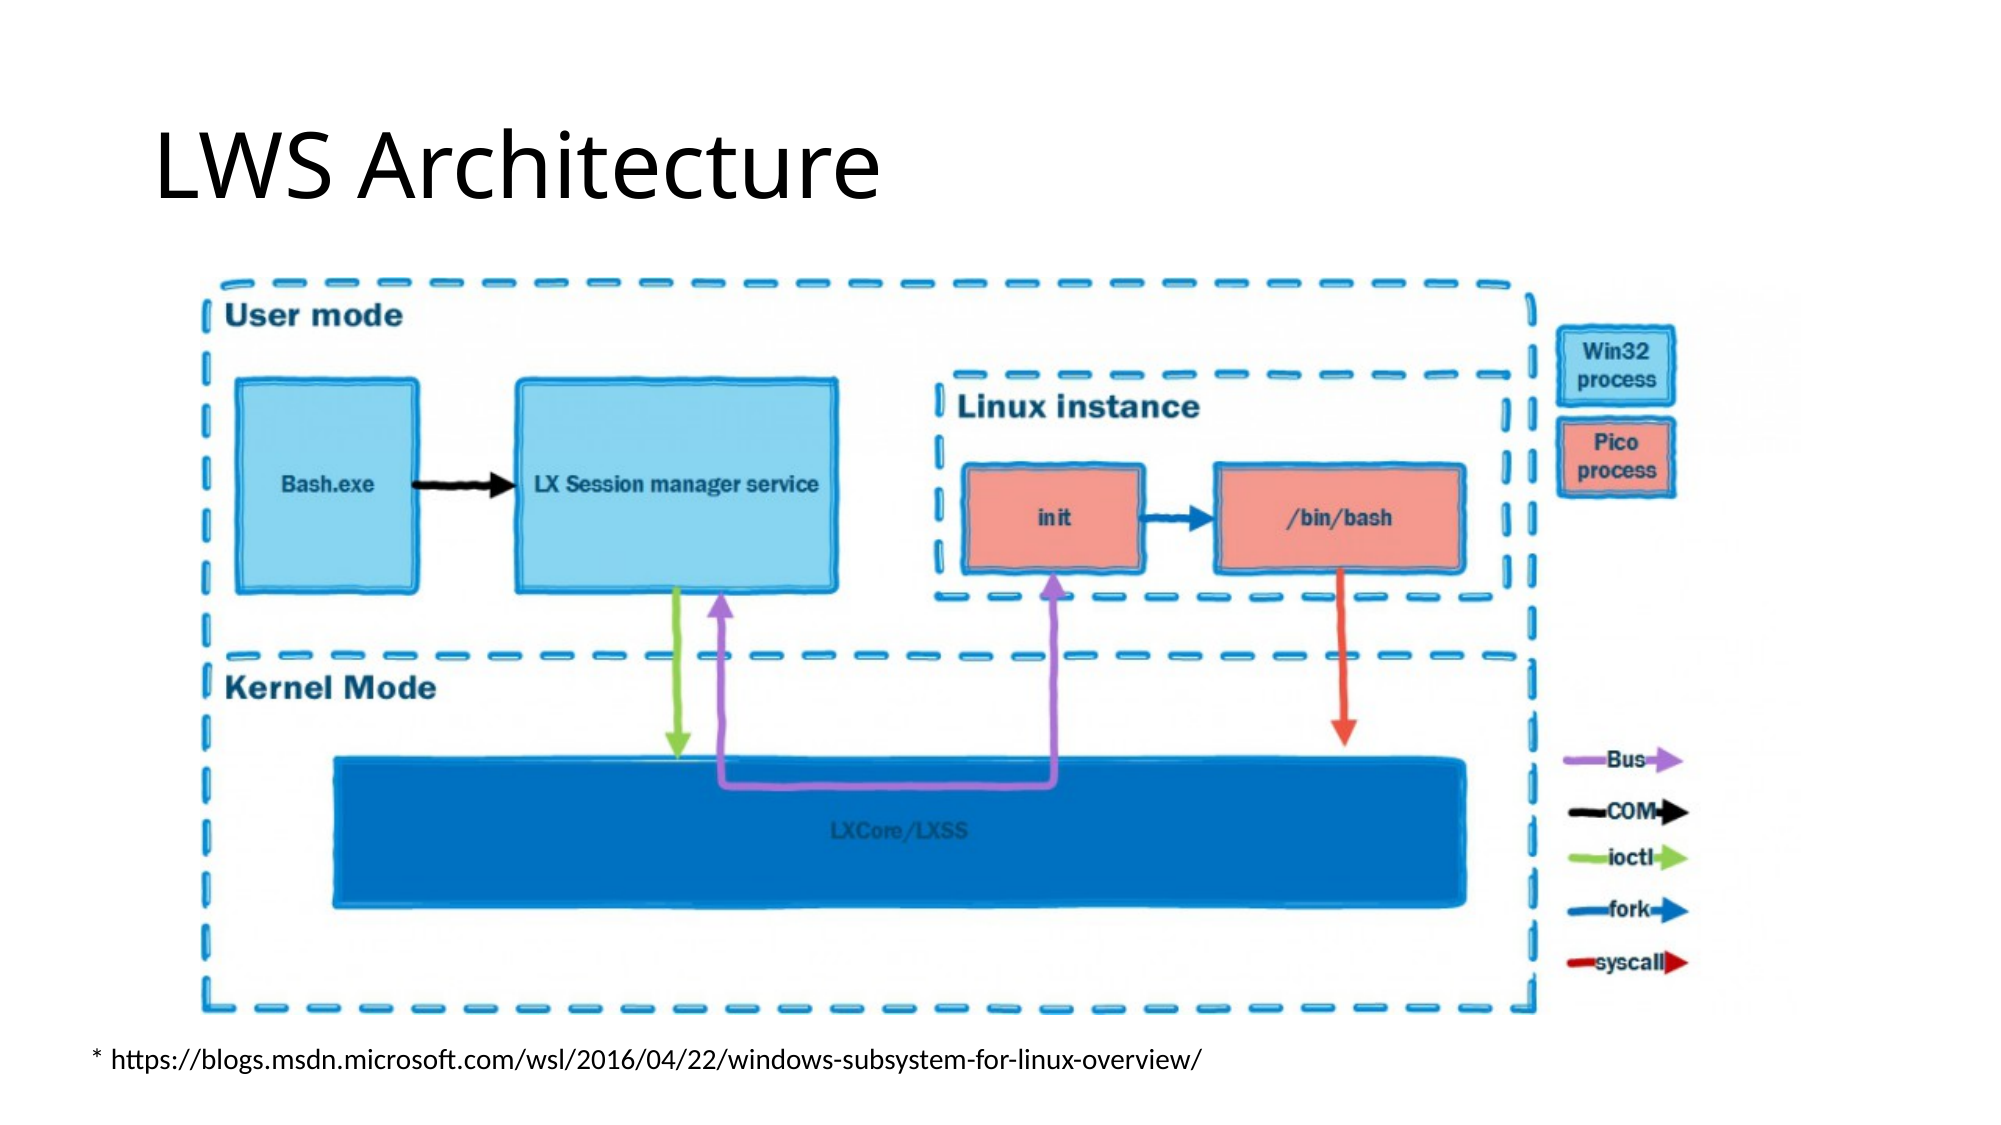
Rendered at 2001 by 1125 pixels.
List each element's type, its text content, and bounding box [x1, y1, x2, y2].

title LWS Architecture [137, 59, 1863, 278]
picture [200, 277, 1801, 1015]
text_box * https://blogs.msdn.microsoft.com/wsl/2016/04/22/windows-subsystem-for-linux-overview/ [75, 1033, 1662, 1083]
